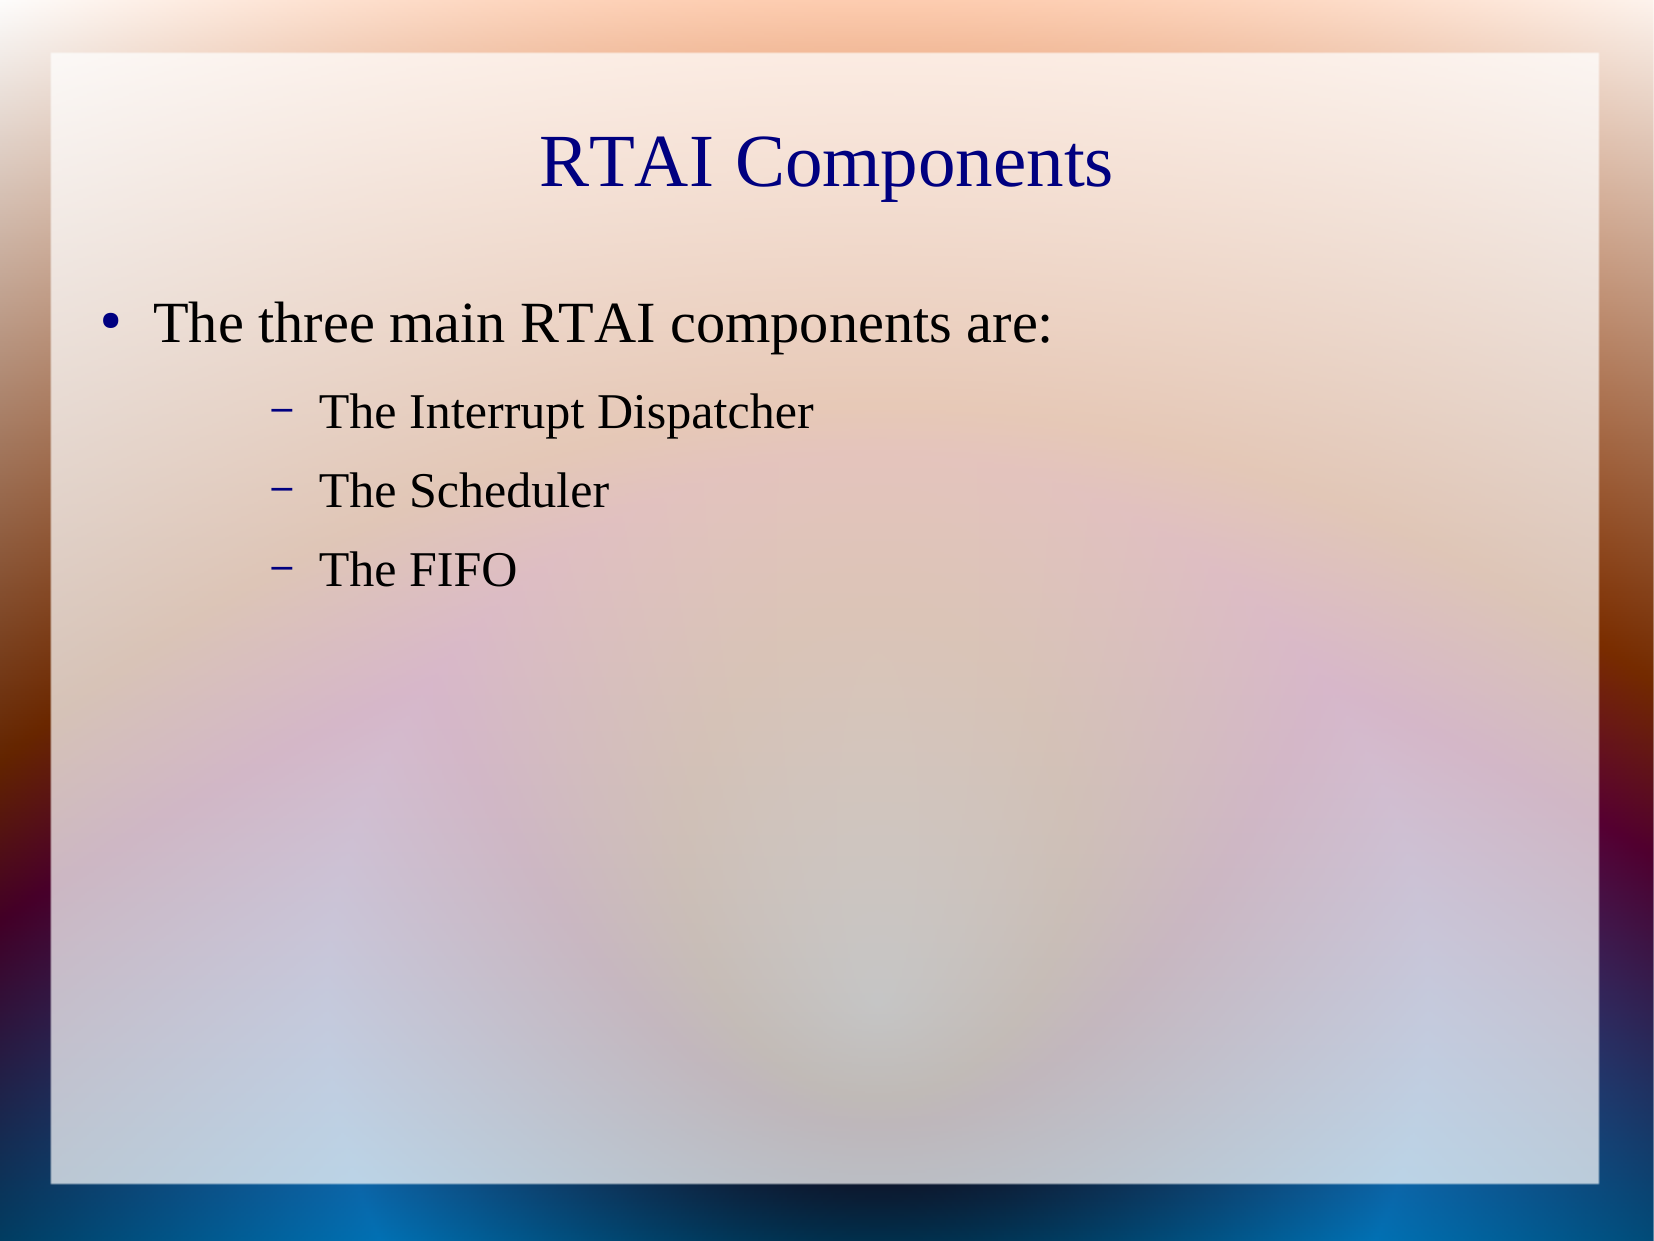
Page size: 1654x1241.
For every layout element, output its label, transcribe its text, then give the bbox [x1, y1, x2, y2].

title RTAI Components [82, 55, 1571, 263]
picture [0, 0, 1654, 1241]
list The three main RTAI components are: The Interrupt Dispatcher The Scheduler The FIFO [82, 290, 1571, 995]
